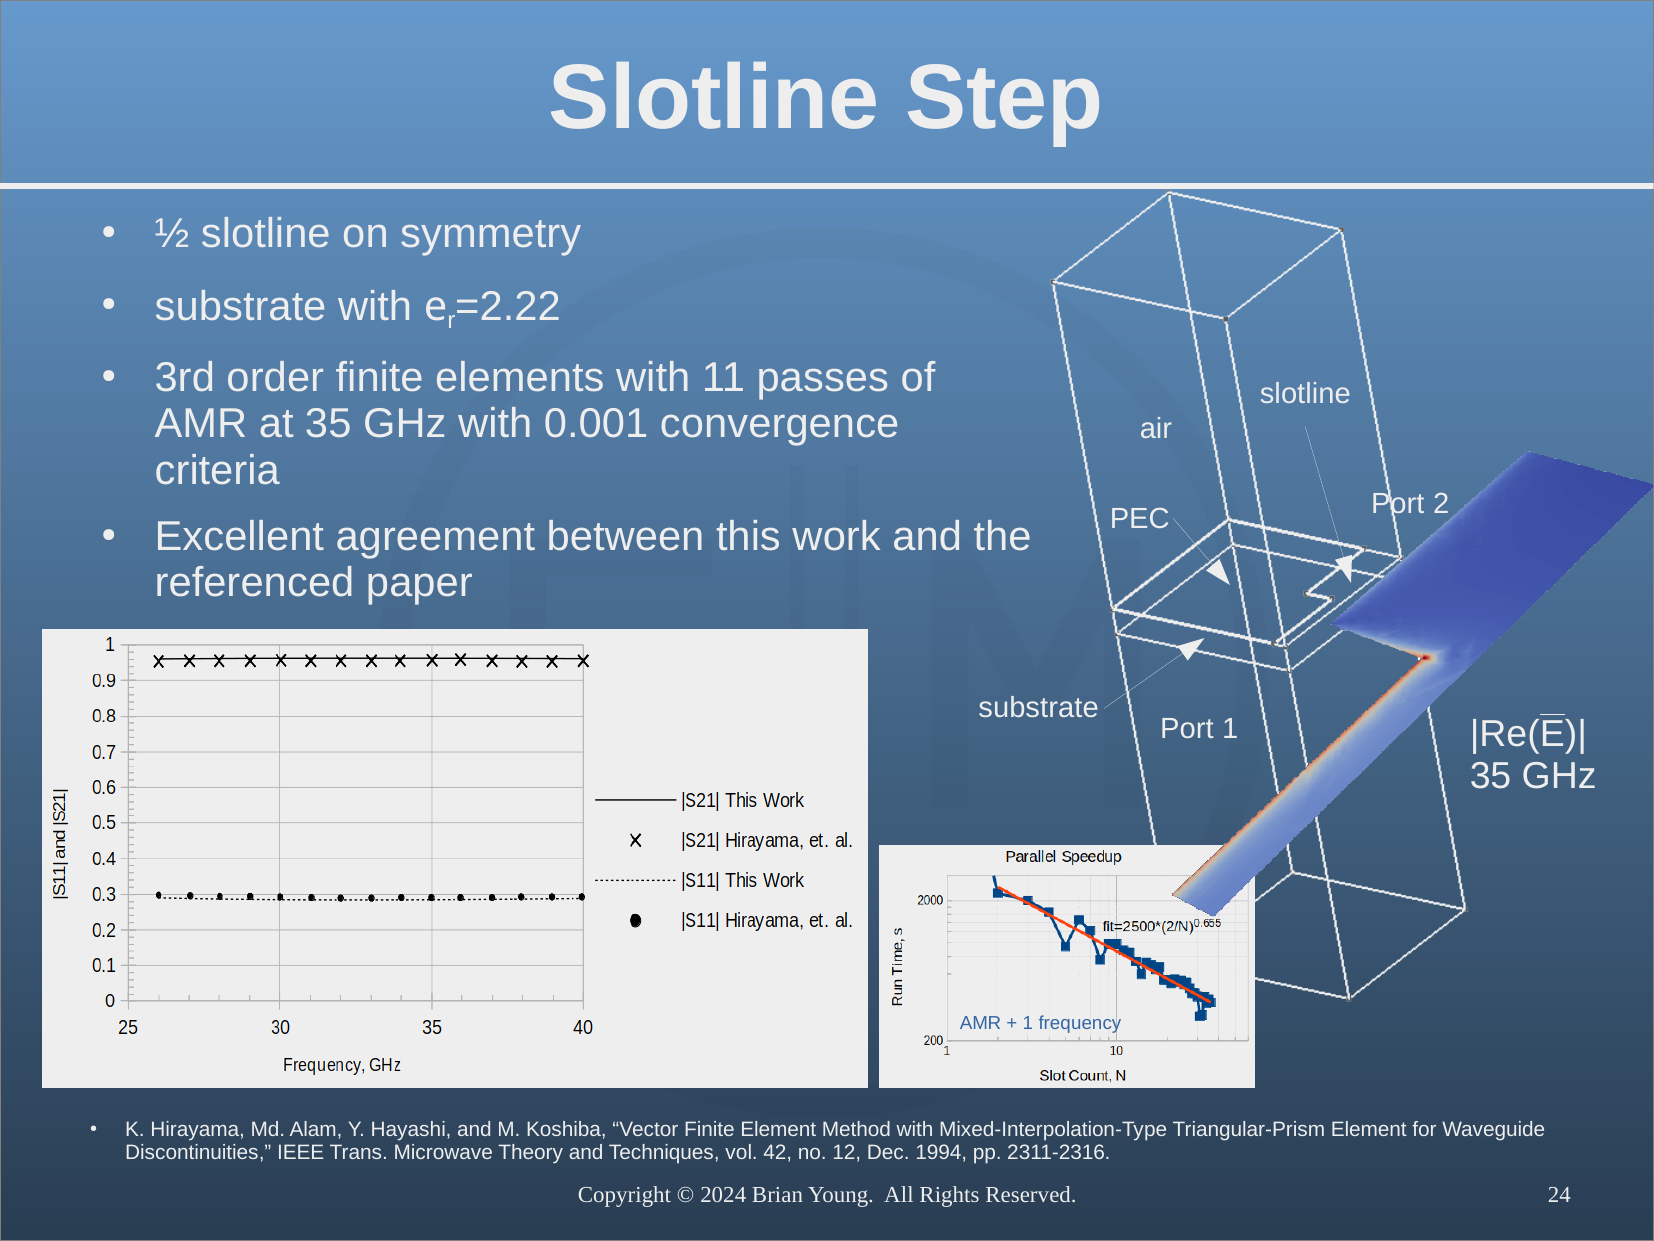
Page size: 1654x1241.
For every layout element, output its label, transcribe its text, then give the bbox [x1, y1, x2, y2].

list ½ slotline on symmetry substrate with er=2.22 3rd order finite elements with 11 passes of AMR at 35 GHz with 0.001 convergence criteria Excellent agreement between this work and the referenced paper [83, 210, 1035, 599]
text_box K. Hirayama, Md. Alam, Y. Hayashi, and M. Koshiba, “Vector Finite Element Method with Mixed-Interpolation-Type Triangular-Prism Element for Waveguide Discontinuities,” IEEE Trans. Microwave Theory and Techniques, vol. 42, no. 12, Dec. 1994, pp. 2311-2316. [75, 1110, 1591, 1186]
picture [879, 176, 1654, 1088]
title Slotline Step [82, 31, 1571, 163]
picture [42, 629, 868, 1088]
text_box AMR + 1 frequency [945, 1005, 1186, 1048]
text_box PEC [1095, 495, 1201, 543]
text_box substrate [963, 683, 1035, 764]
